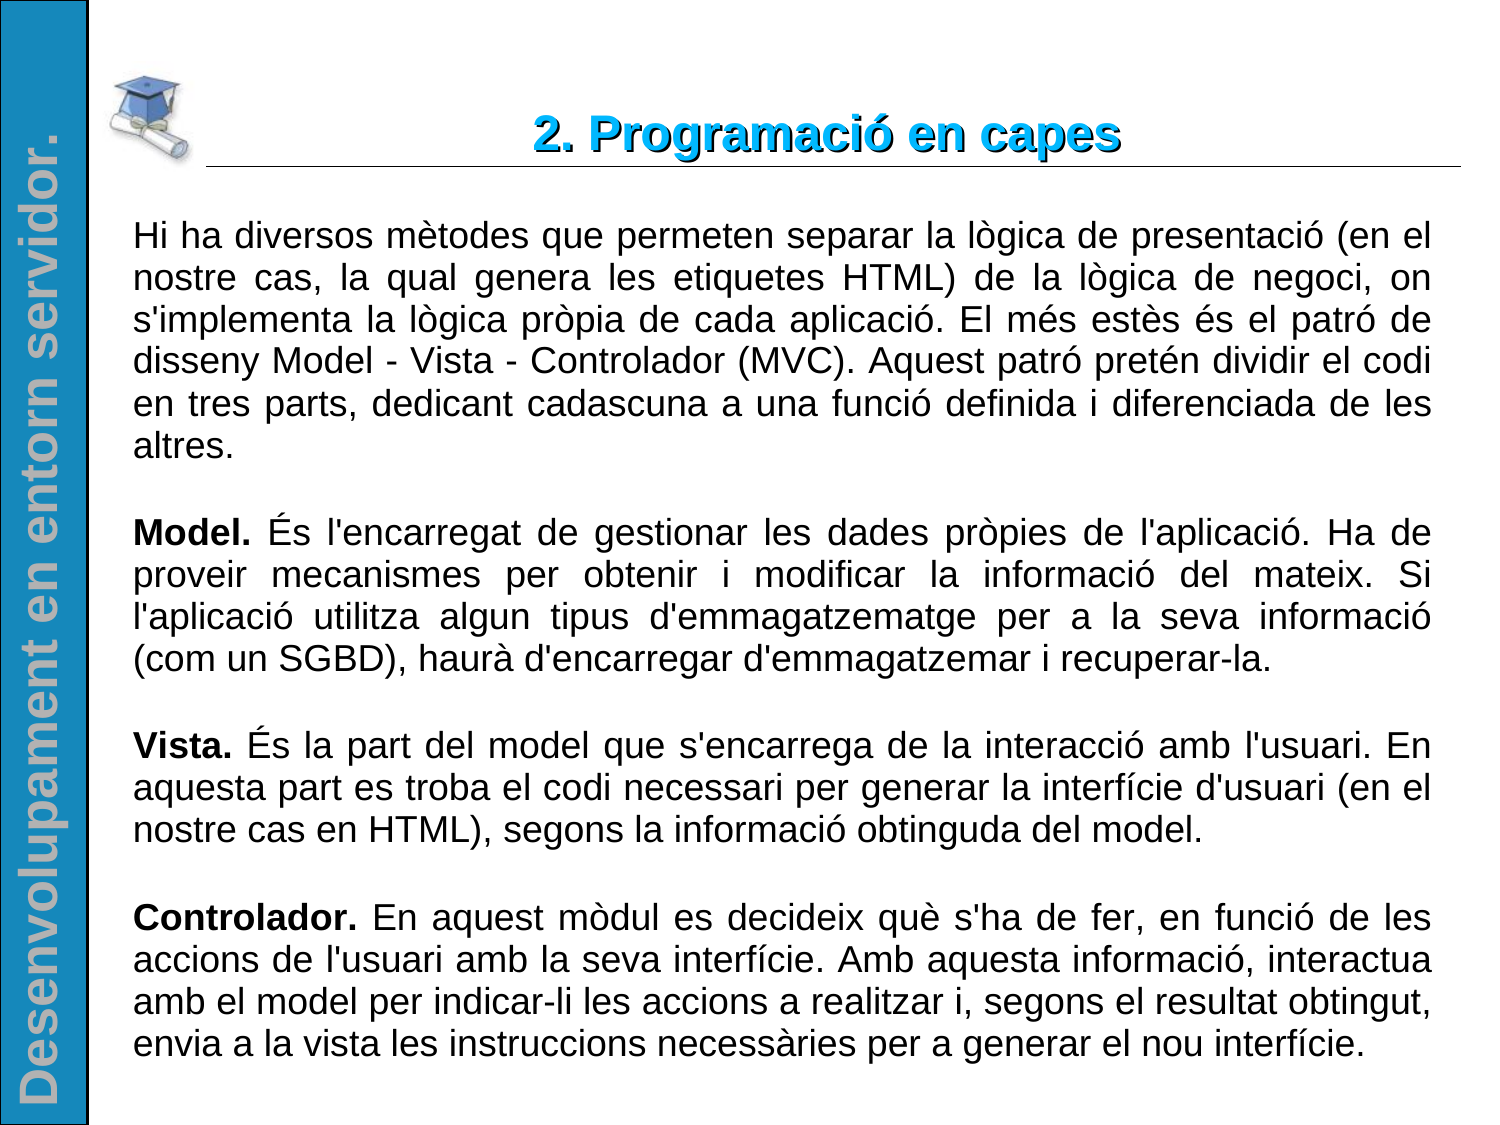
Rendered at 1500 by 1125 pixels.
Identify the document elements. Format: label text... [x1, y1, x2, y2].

picture [93, 61, 206, 174]
text_box Hi ha diversos mètodes que permeten separar la lògica de presentació (en el nostre cas, la qual genera les etiquetes HTML) de la lògica de negoci, on s'implementa la lògica pròpia de cada aplicació. El més estès és el patró de disseny Model - Vista - Controlador (MVC). Aquest patró pretén dividir el codi en tres parts, dedicant cadascuna a una funció definida i diferenciada de les altres. Model. És l'encarregat de gestionar les dades pròpies de l'aplicació. Ha de proveir mecanismes per obtenir i modificar la informació del mateix. Si l'aplicació utilitza algun tipus d'emmagatzematge per a la seva informació (com un SGBD), haurà d'encarregar d'emmagatzemar i recuperar-la. Vista. És la part del model que s'encarrega de la interacció amb l'usuari. En aquesta part es troba el codi necessari per generar la interfície d'usuari (en el nostre cas en HTML), segons la informació obtinguda del model. Controlador. En aquest mòdul es decideix què s'ha de fer, en funció de les accions de l'usuari amb la seva interfície. Amb aquesta informació, interactua amb el model per indicar-li les accions a realitzar i, segons el resultat obtingut, envia a la vista les instruccions necessàries per a generar el nou interfície. [118, 206, 1447, 1072]
title 2. Programació en capes [206, 88, 1447, 178]
